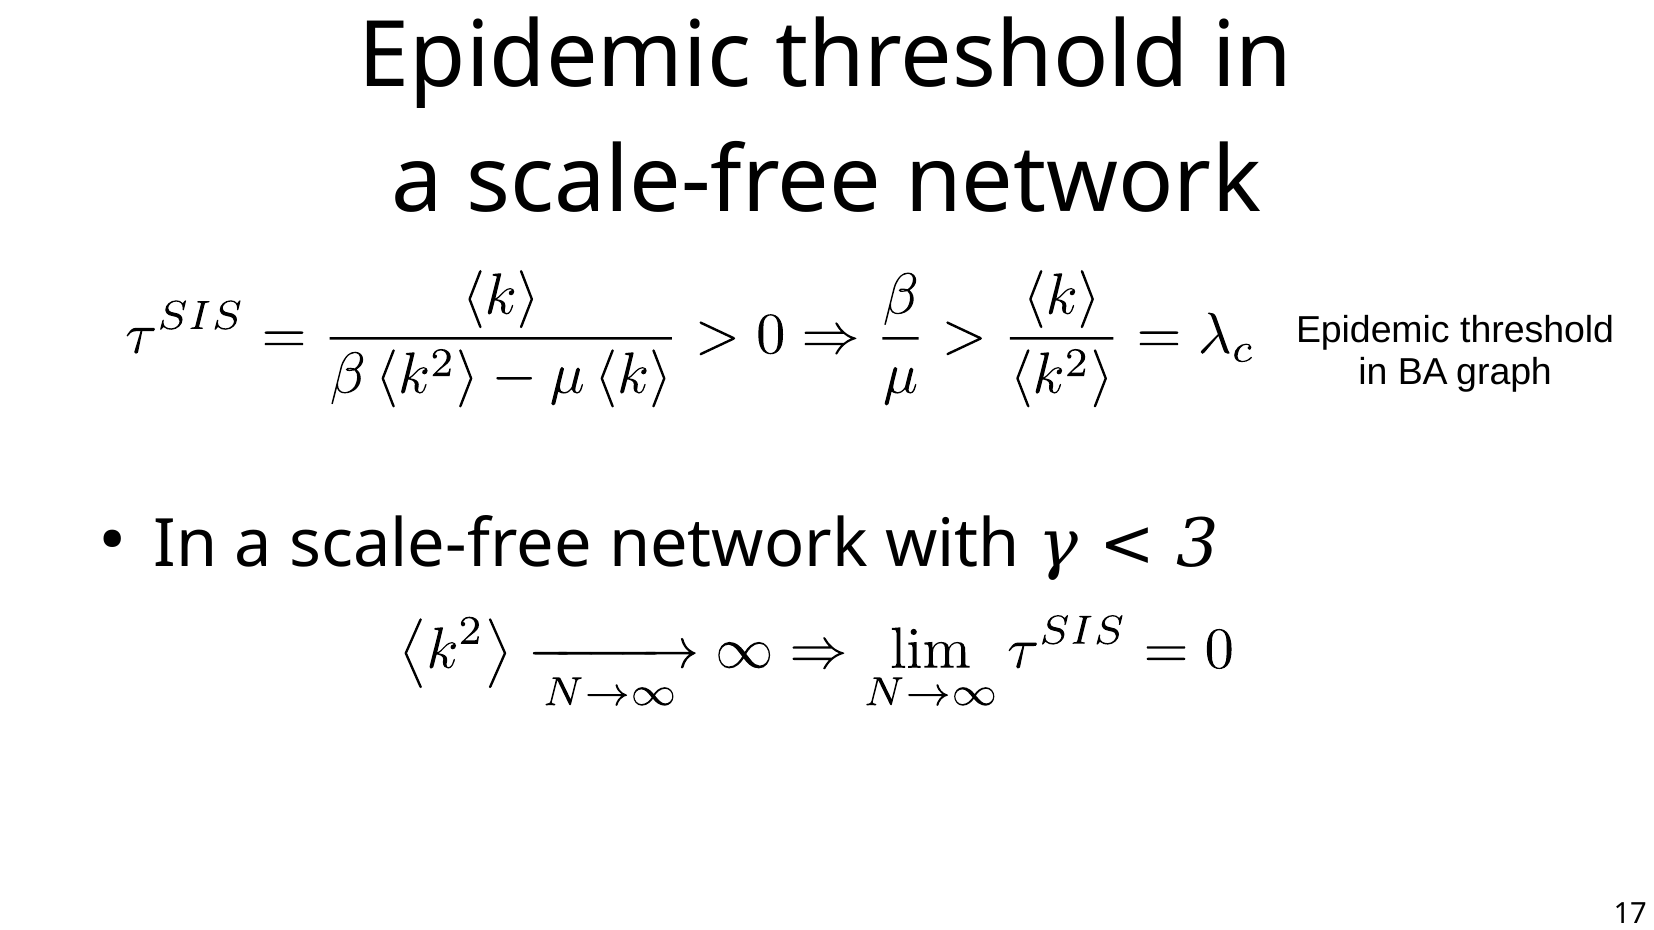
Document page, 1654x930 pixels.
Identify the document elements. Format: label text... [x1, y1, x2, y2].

text_box [398, 615, 1234, 706]
title Epidemic threshold in a scale-free network [82, 1, 1571, 225]
text_box Epidemic threshold in BA graph [1260, 301, 1651, 401]
text_box [125, 269, 1253, 408]
list In a scale-free network with γ < 3 [82, 494, 1571, 793]
